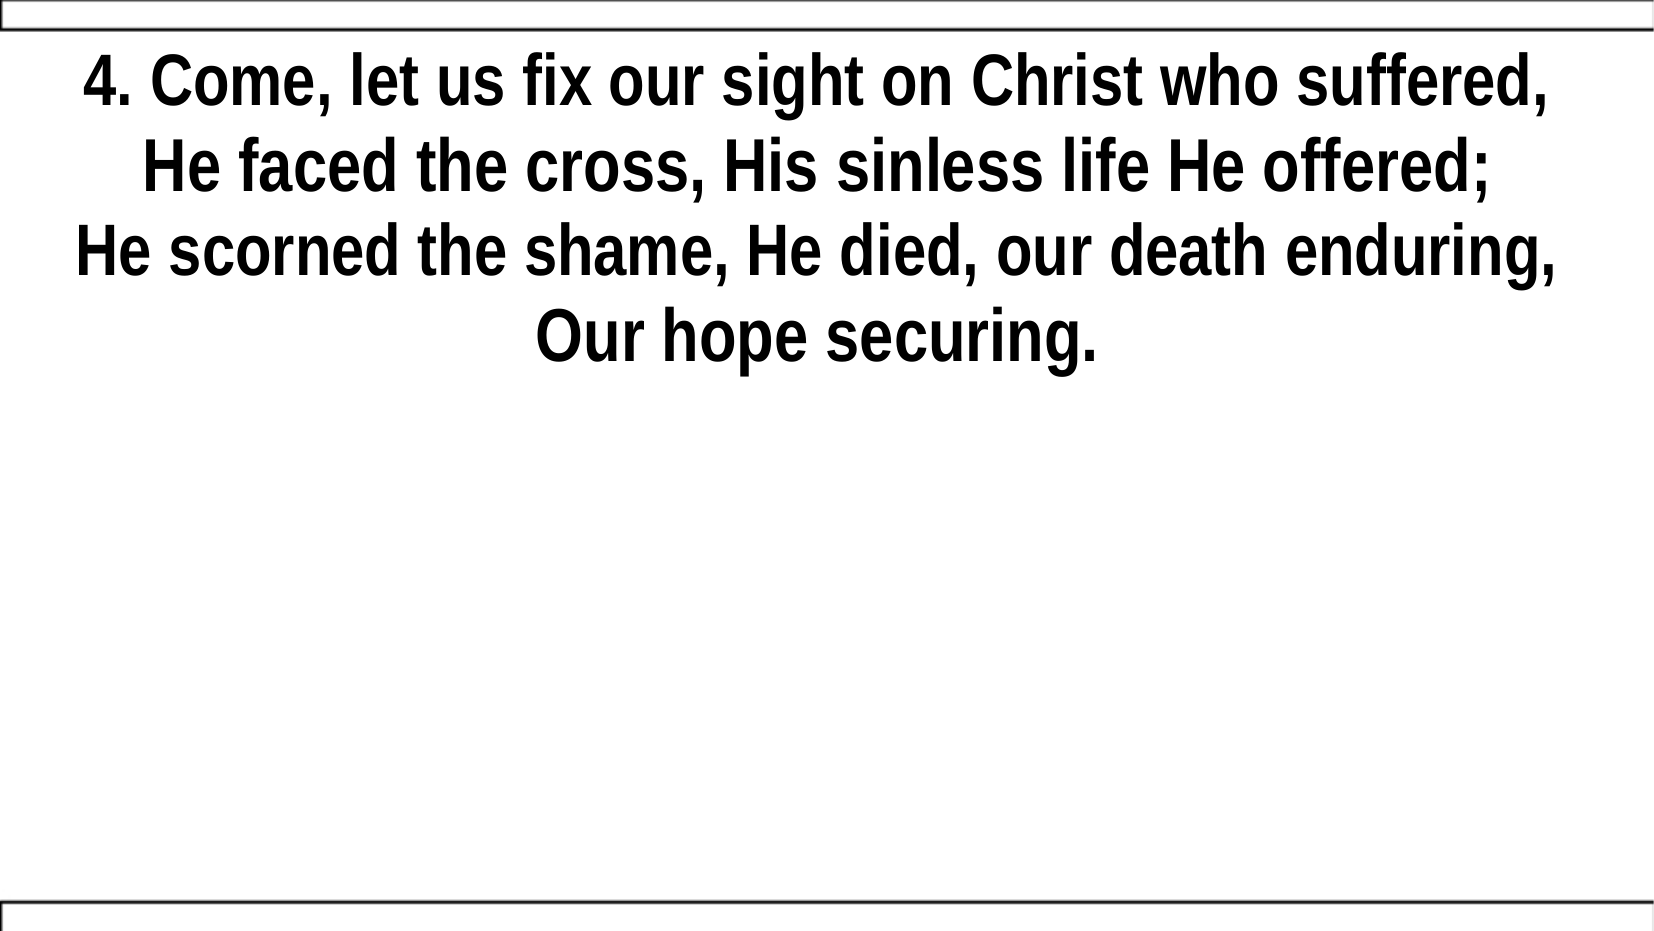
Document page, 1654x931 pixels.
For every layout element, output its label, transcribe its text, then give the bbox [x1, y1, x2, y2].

text_box 4. Come, let us fix our sight on Christ who suffered, He faced the cross, His sinless life He offered; He scorned the shame, He died, our death enduring, Our hope securing. [45, 30, 1591, 452]
picture [0, 0, 1654, 931]
